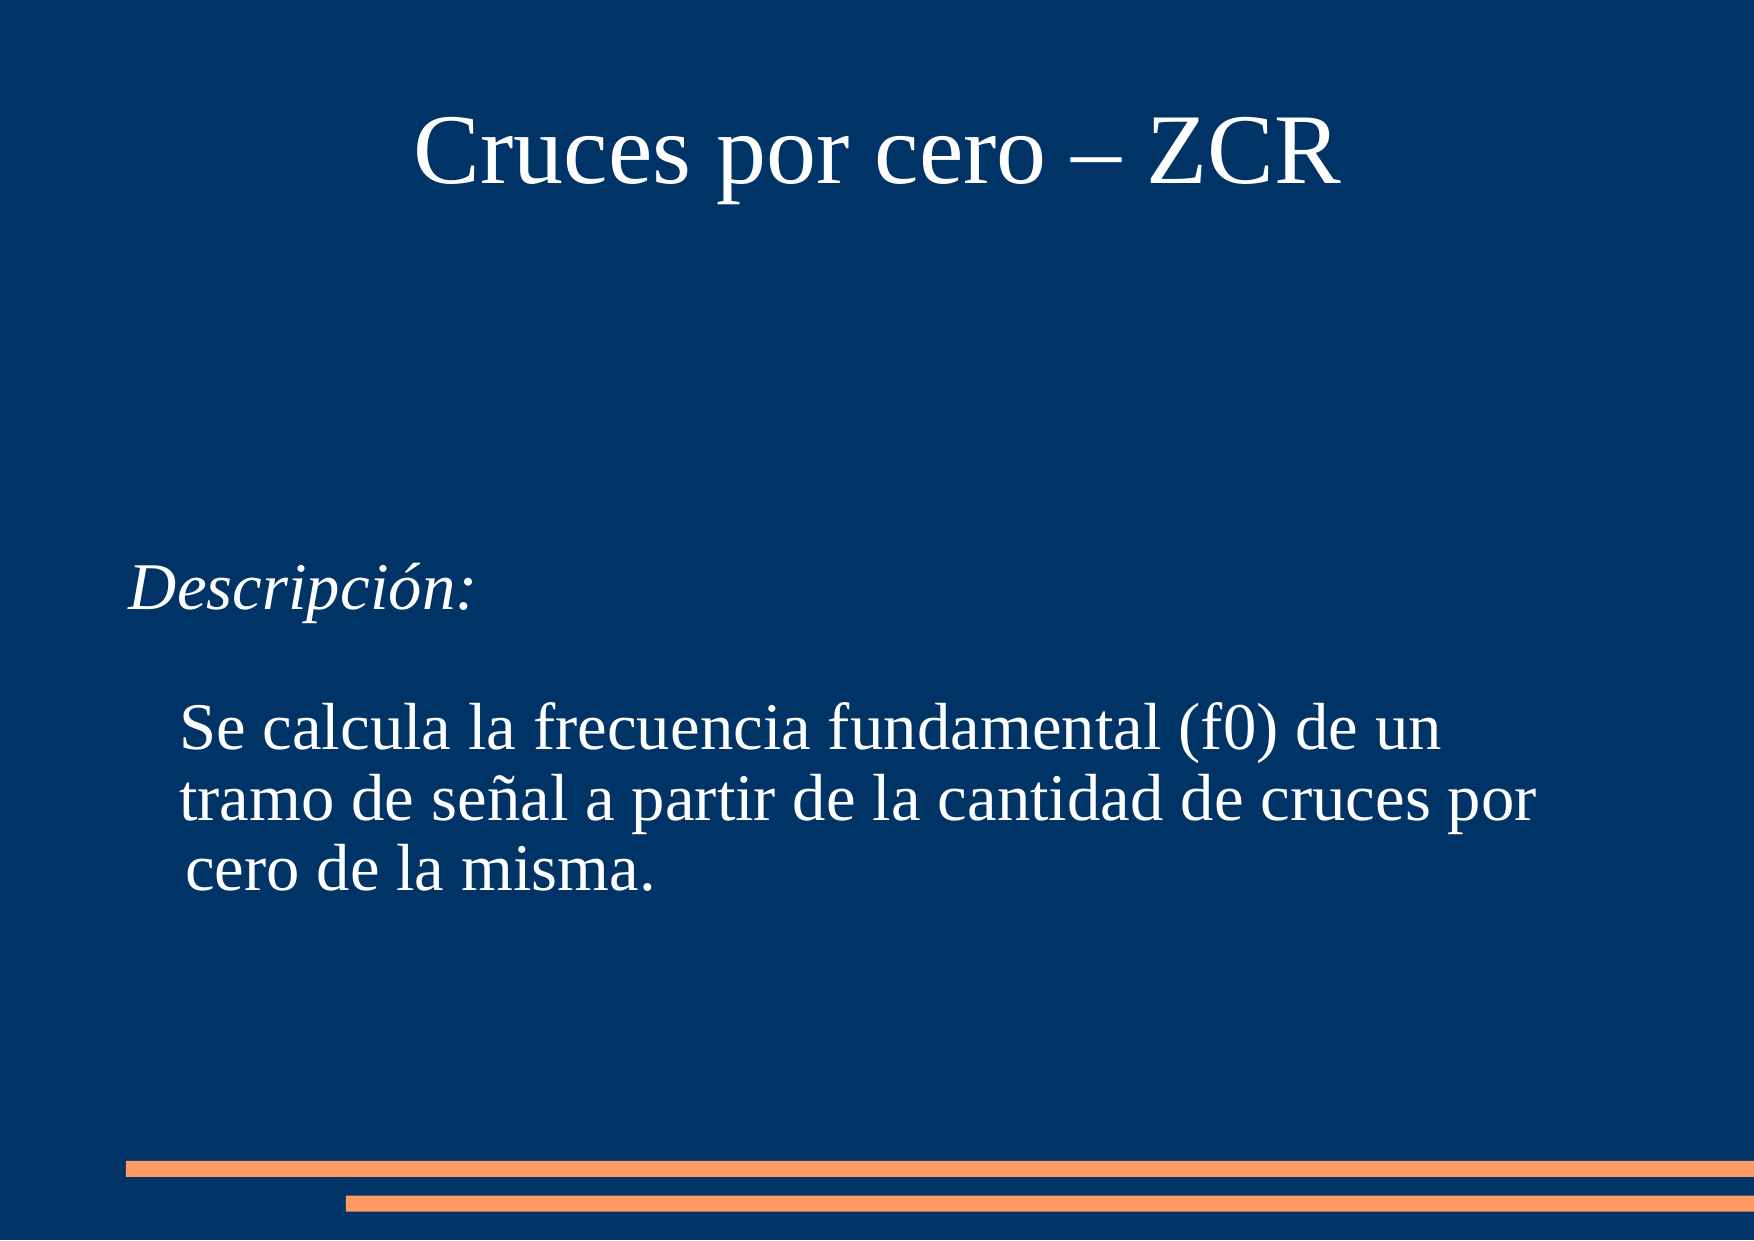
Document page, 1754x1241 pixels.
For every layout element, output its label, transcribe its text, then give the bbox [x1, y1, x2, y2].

subtitle Descripción: Se calcula la frecuencia fundamental (f0) de un tramo de señal a partir de la cantidad de cruces por cero de la misma. [128, 322, 1656, 1133]
title Cruces por cero – ZCR [128, 46, 1627, 254]
